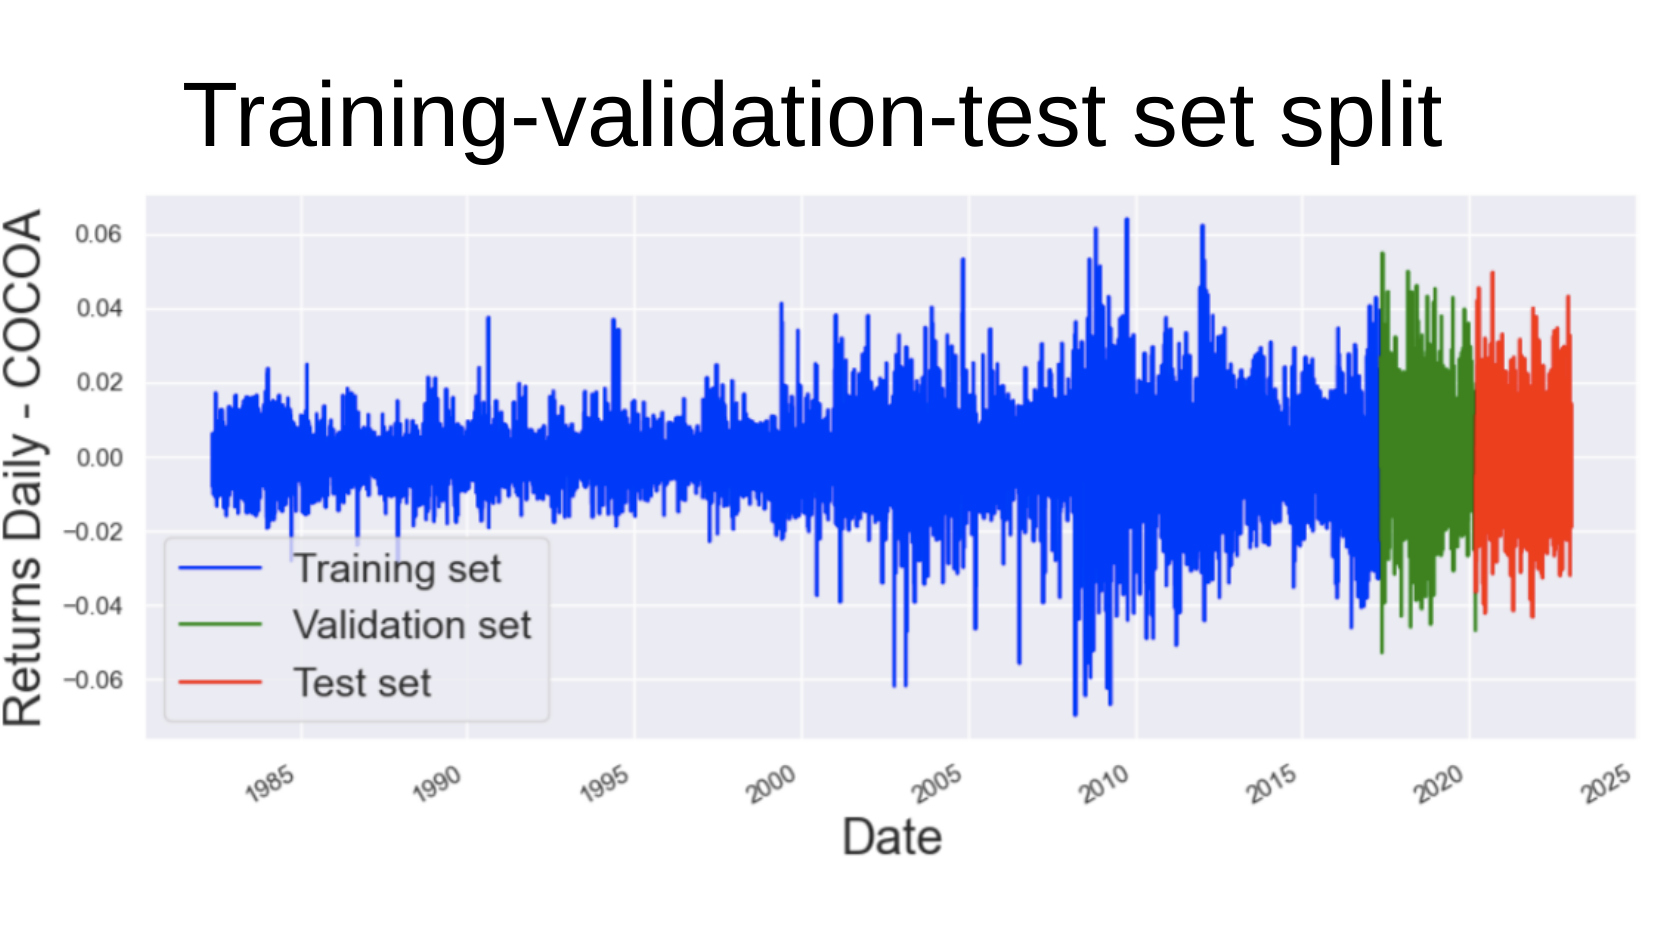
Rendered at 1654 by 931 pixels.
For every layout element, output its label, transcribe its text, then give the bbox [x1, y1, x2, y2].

picture [0, 177, 1654, 897]
title Training-validation-test set split [82, 37, 1571, 177]
